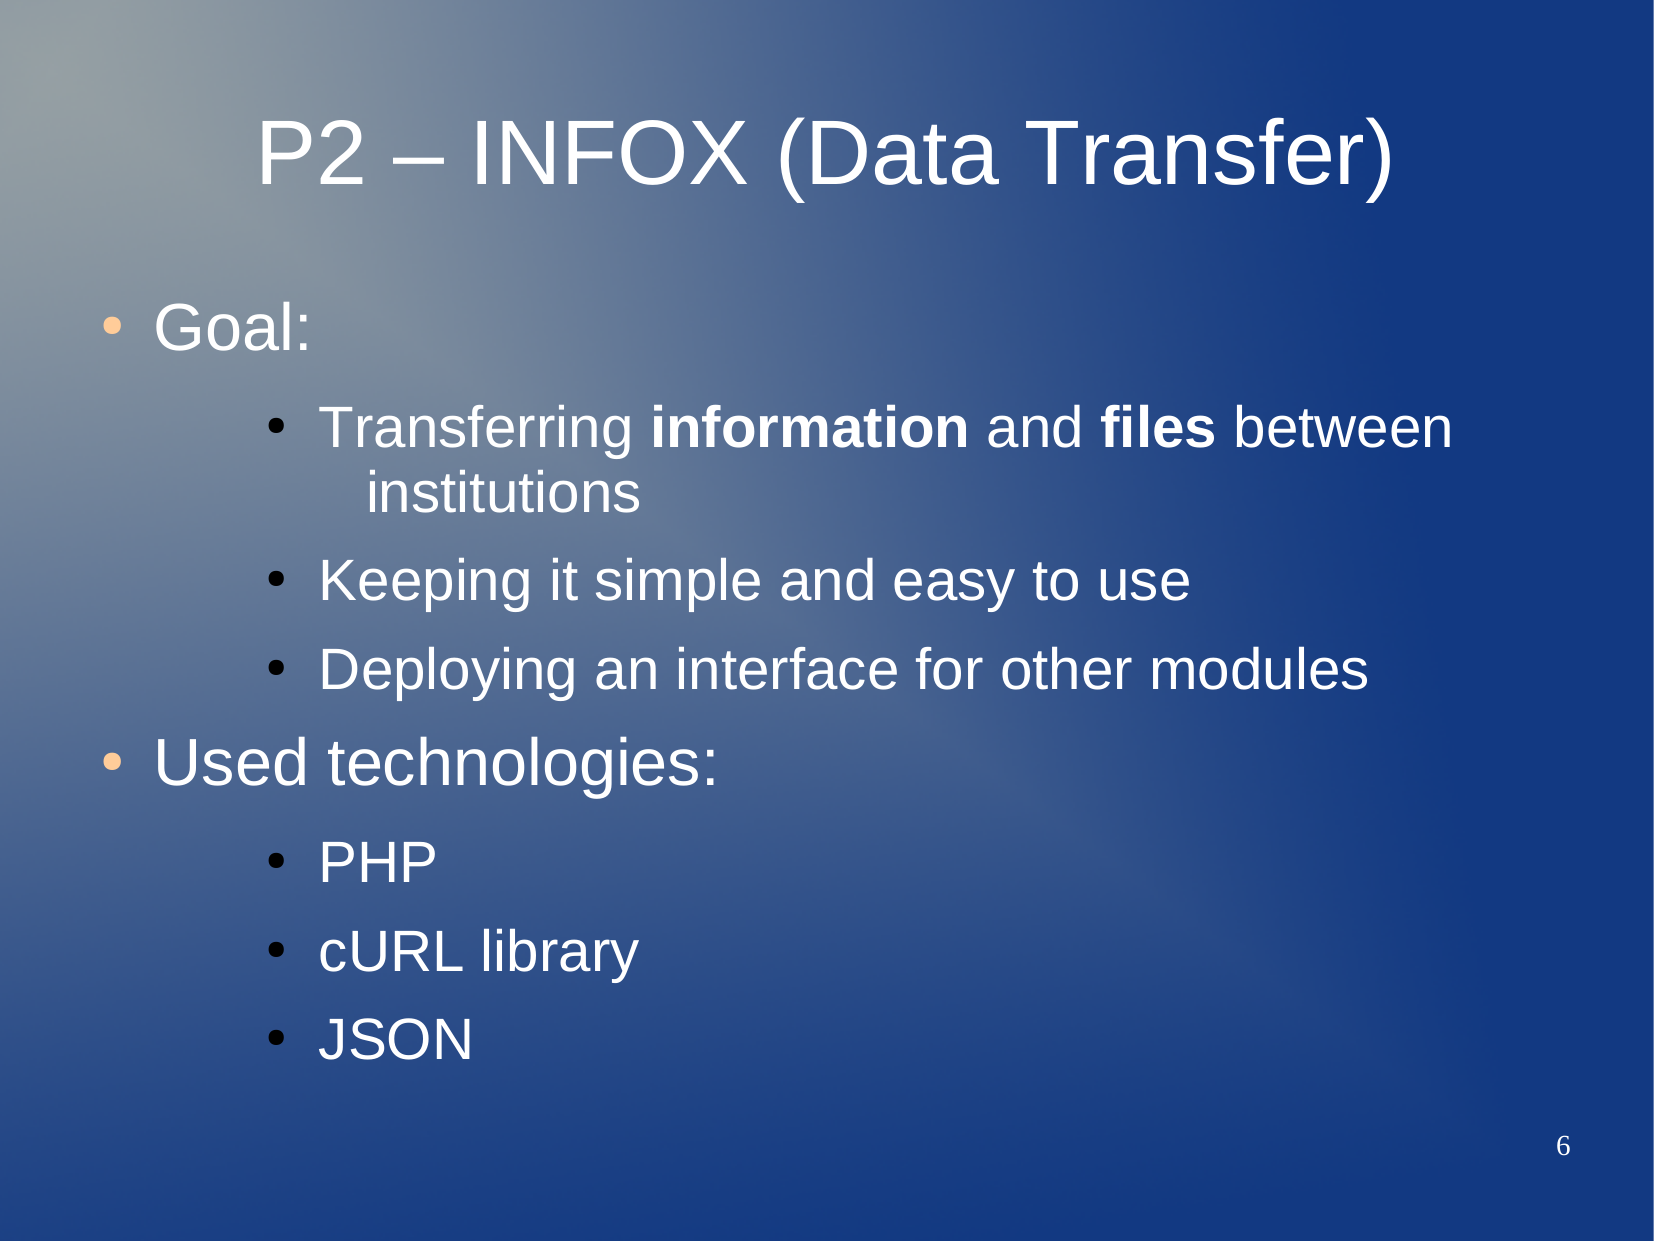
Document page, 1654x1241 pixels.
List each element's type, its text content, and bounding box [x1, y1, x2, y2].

list Goal: Transferring information and files between institutions Keeping it simple and easy to use Deploying an interface for other modules Used technologies: PHP cURL library JSON [82, 290, 1571, 1109]
title P2 – INFOX (Data Transfer) [82, 49, 1571, 257]
picture [0, 0, 1654, 1241]
